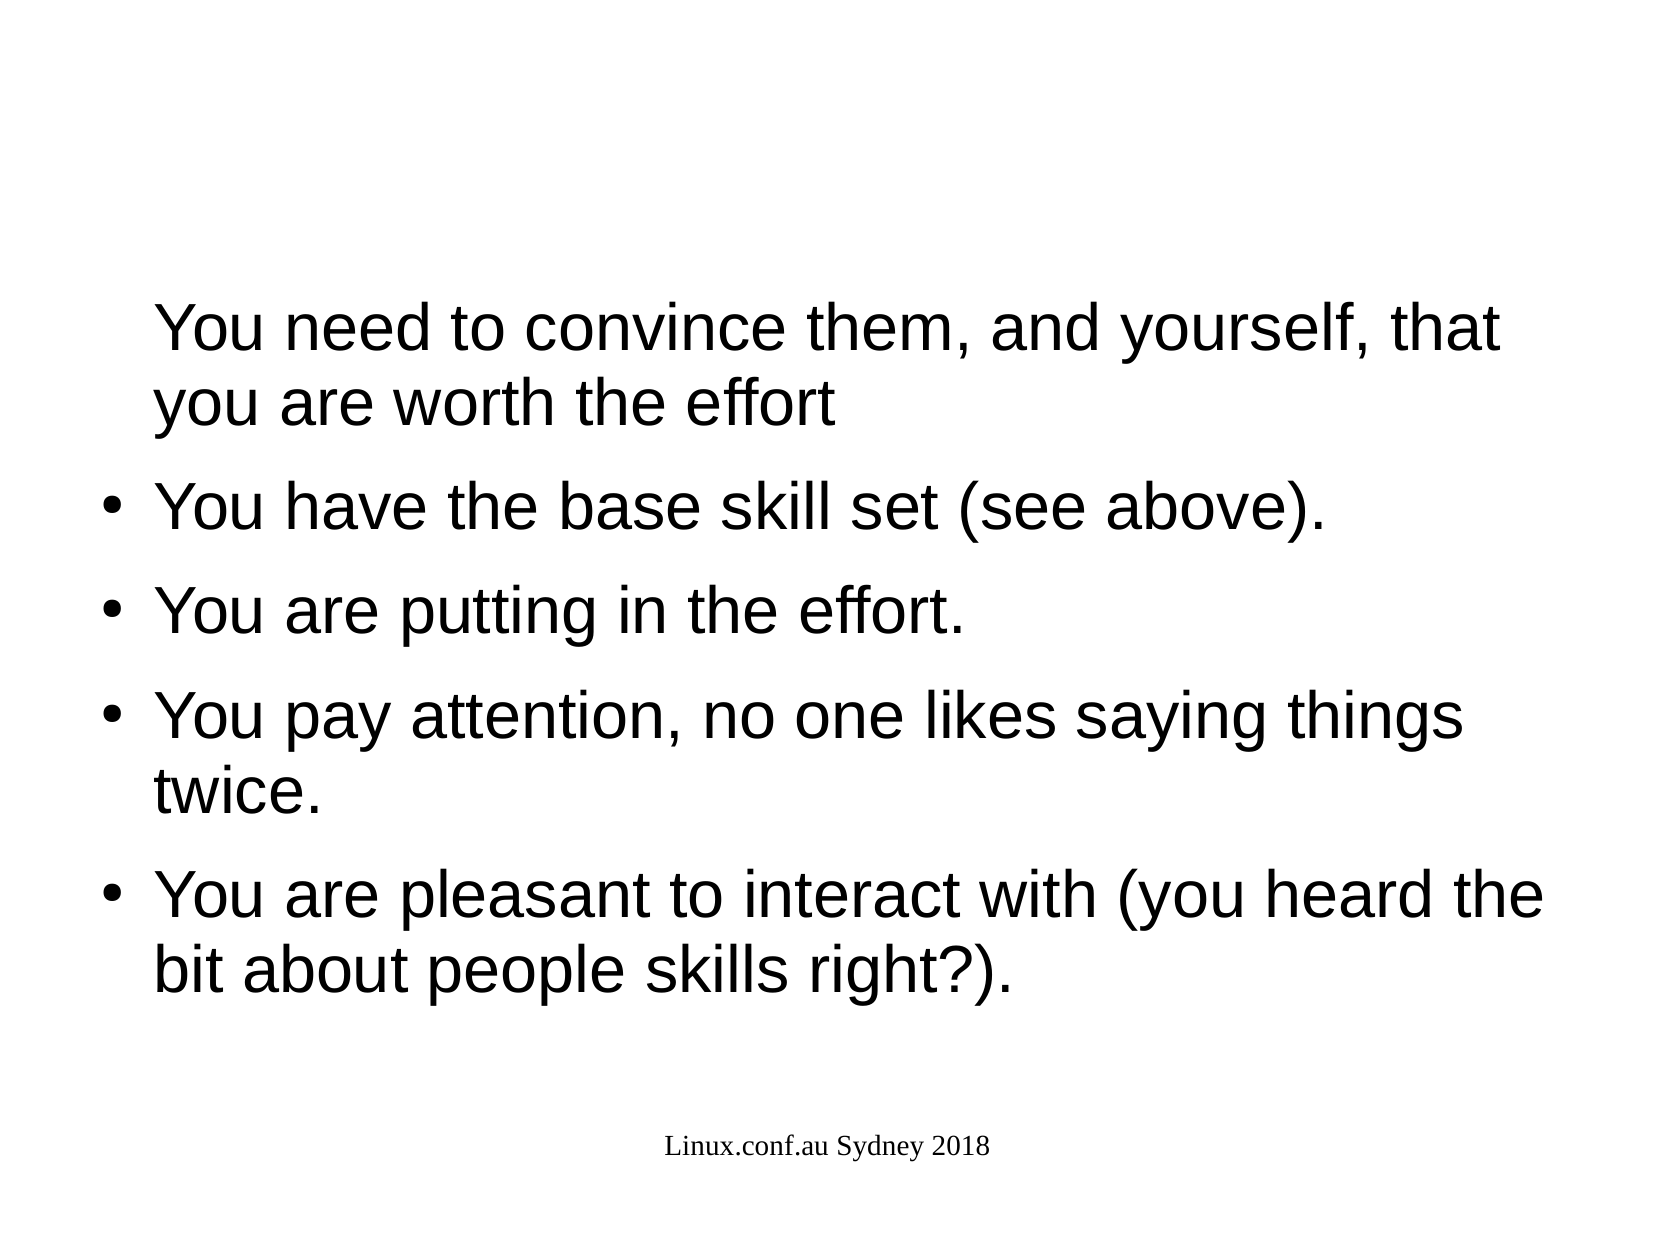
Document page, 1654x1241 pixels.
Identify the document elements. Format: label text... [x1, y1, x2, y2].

list You need to convince them, and yourself, that you are worth the effort You have the base skill set (see above). You are putting in the effort. You pay attention, no one likes saying things twice. You are pleasant to interact with (you heard the bit about people skills right?). [82, 290, 1571, 1010]
